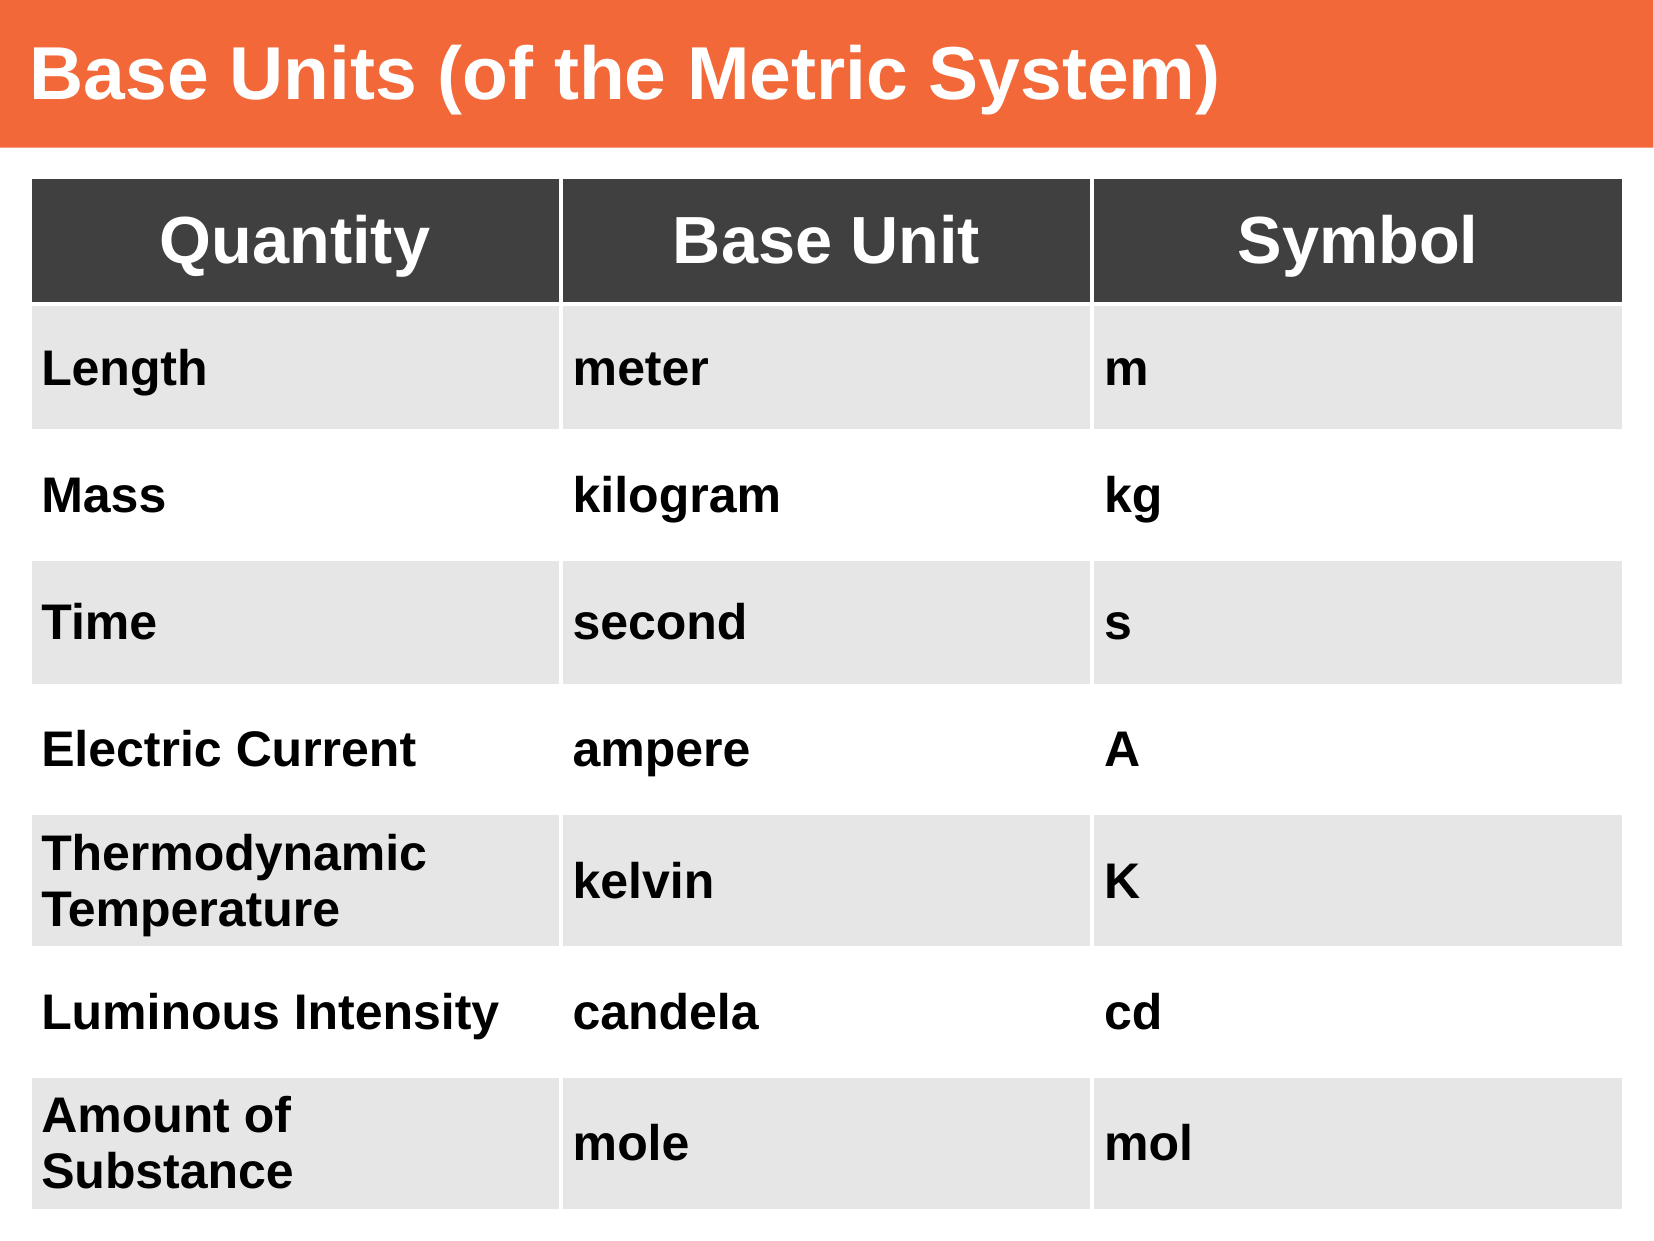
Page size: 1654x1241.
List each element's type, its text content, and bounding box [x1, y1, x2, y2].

table_cell mole [563, 1078, 1090, 1209]
table_cell cd [1094, 950, 1622, 1073]
table_cell K [1094, 815, 1622, 946]
table_cell Electric Current [32, 688, 559, 811]
table_cell m [1094, 306, 1622, 429]
table_header Quantity [32, 179, 559, 302]
table_cell A [1094, 688, 1622, 811]
table_cell kilogram [563, 434, 1090, 557]
table_cell kg [1094, 434, 1622, 557]
table_cell Thermodynamic Temperature [32, 815, 559, 946]
table_cell kelvin [563, 815, 1090, 946]
table_cell s [1094, 561, 1622, 684]
table_cell Amount of Substance [32, 1078, 559, 1209]
table_cell Time [32, 561, 559, 684]
table_cell meter [563, 306, 1090, 429]
table_cell Length [32, 306, 559, 429]
table_cell second [563, 561, 1090, 684]
table_header Base Unit [563, 179, 1090, 302]
table_cell mol [1094, 1078, 1622, 1209]
table_cell candela [563, 950, 1090, 1073]
title Base Units (of the Metric System) [0, 0, 1654, 148]
table_cell ampere [563, 688, 1090, 811]
table_header Symbol [1094, 179, 1622, 302]
table_cell Mass [32, 434, 559, 557]
table_cell Luminous Intensity [32, 950, 559, 1073]
